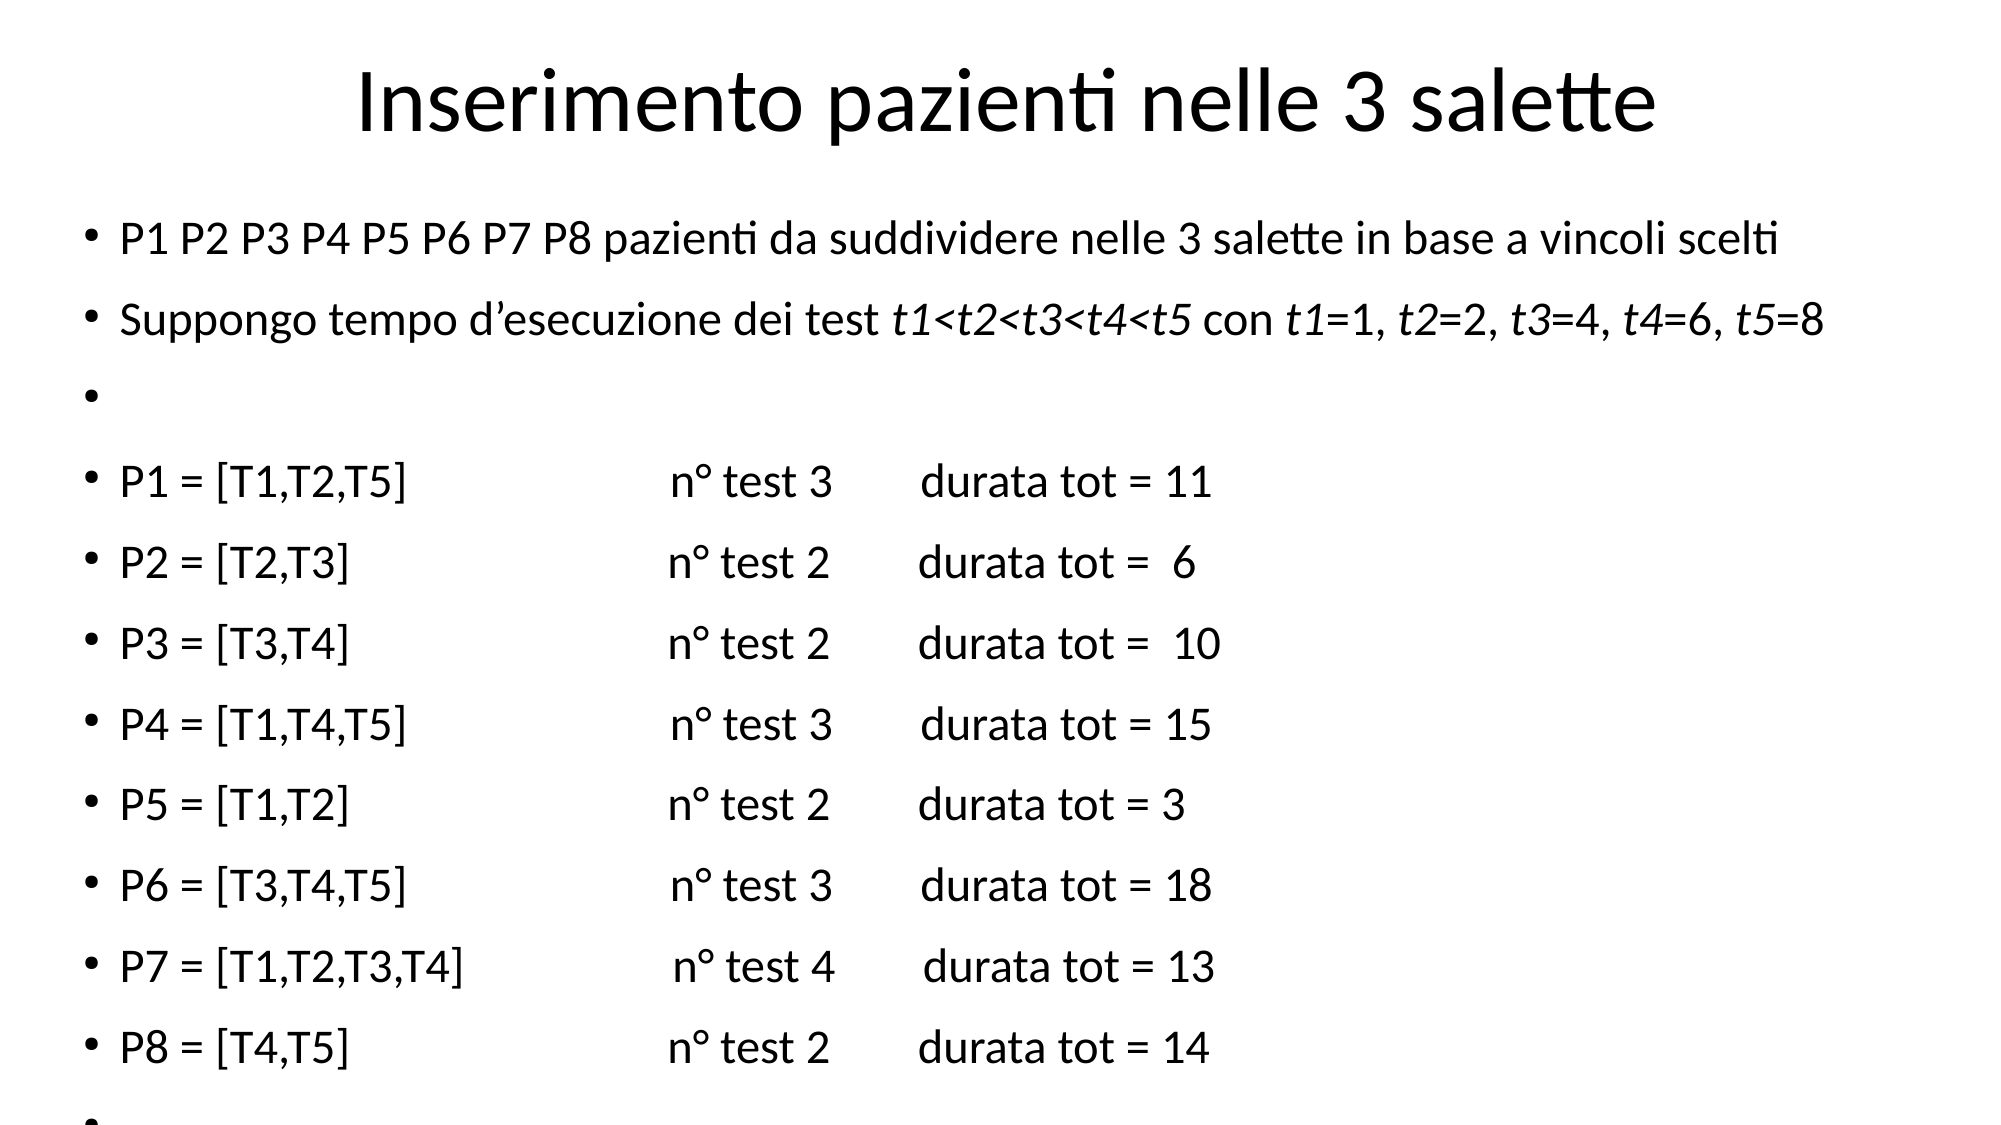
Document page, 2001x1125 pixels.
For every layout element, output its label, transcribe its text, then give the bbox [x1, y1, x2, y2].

text_box Inserimento pazienti nelle 3 salette [233, 44, 1782, 160]
list P1 P2 P3 P4 P5 P6 P7 P8 pazienti da suddividere nelle 3 salette in base a vincoli scelti Suppongo tempo d’esecuzione dei test t1<t2<t3<t4<t5 con t1=1, t2=2, t3=4, t4=6, t5=8 P1 = [T1,T2,T5] n° test 3 durata tot = 11 P2 = [T2,T3] n° test 2 durata tot = 6 P3 = [T3,T4] n° test 2 durata tot = 10 P4 = [T1,T4,T5] n° test 3 durata tot = 15 P5 = [T1,T2] n° test 2 durata tot = 3 P6 = [T3,T4,T5] n° test 3 durata tot = 18 P7 = [T1,T2,T3,T4] n° test 4 durata tot = 13 P8 = [T4,T5] n° test 2 durata tot = 14 [83, 212, 1884, 1081]
